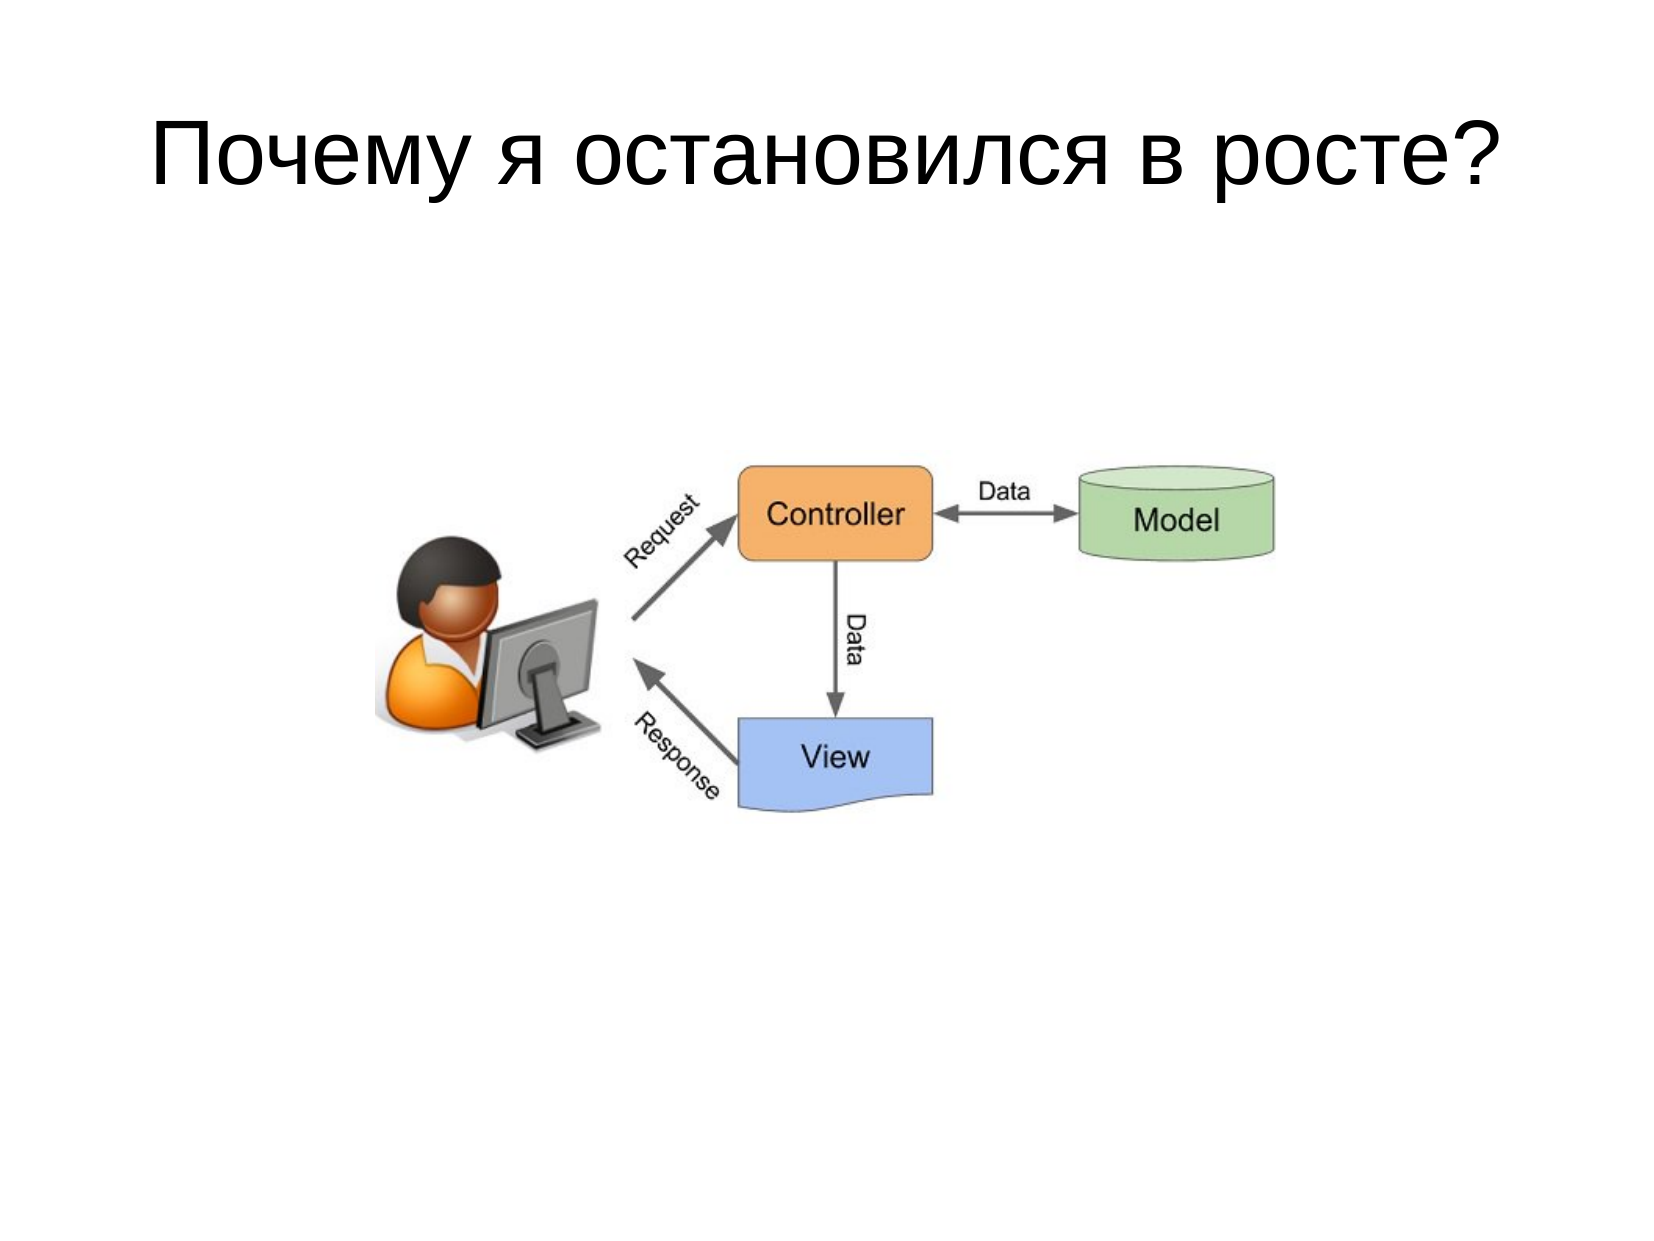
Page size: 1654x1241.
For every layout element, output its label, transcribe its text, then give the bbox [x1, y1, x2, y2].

picture [375, 450, 1290, 824]
title Почему я остановился в росте? [82, 49, 1571, 257]
